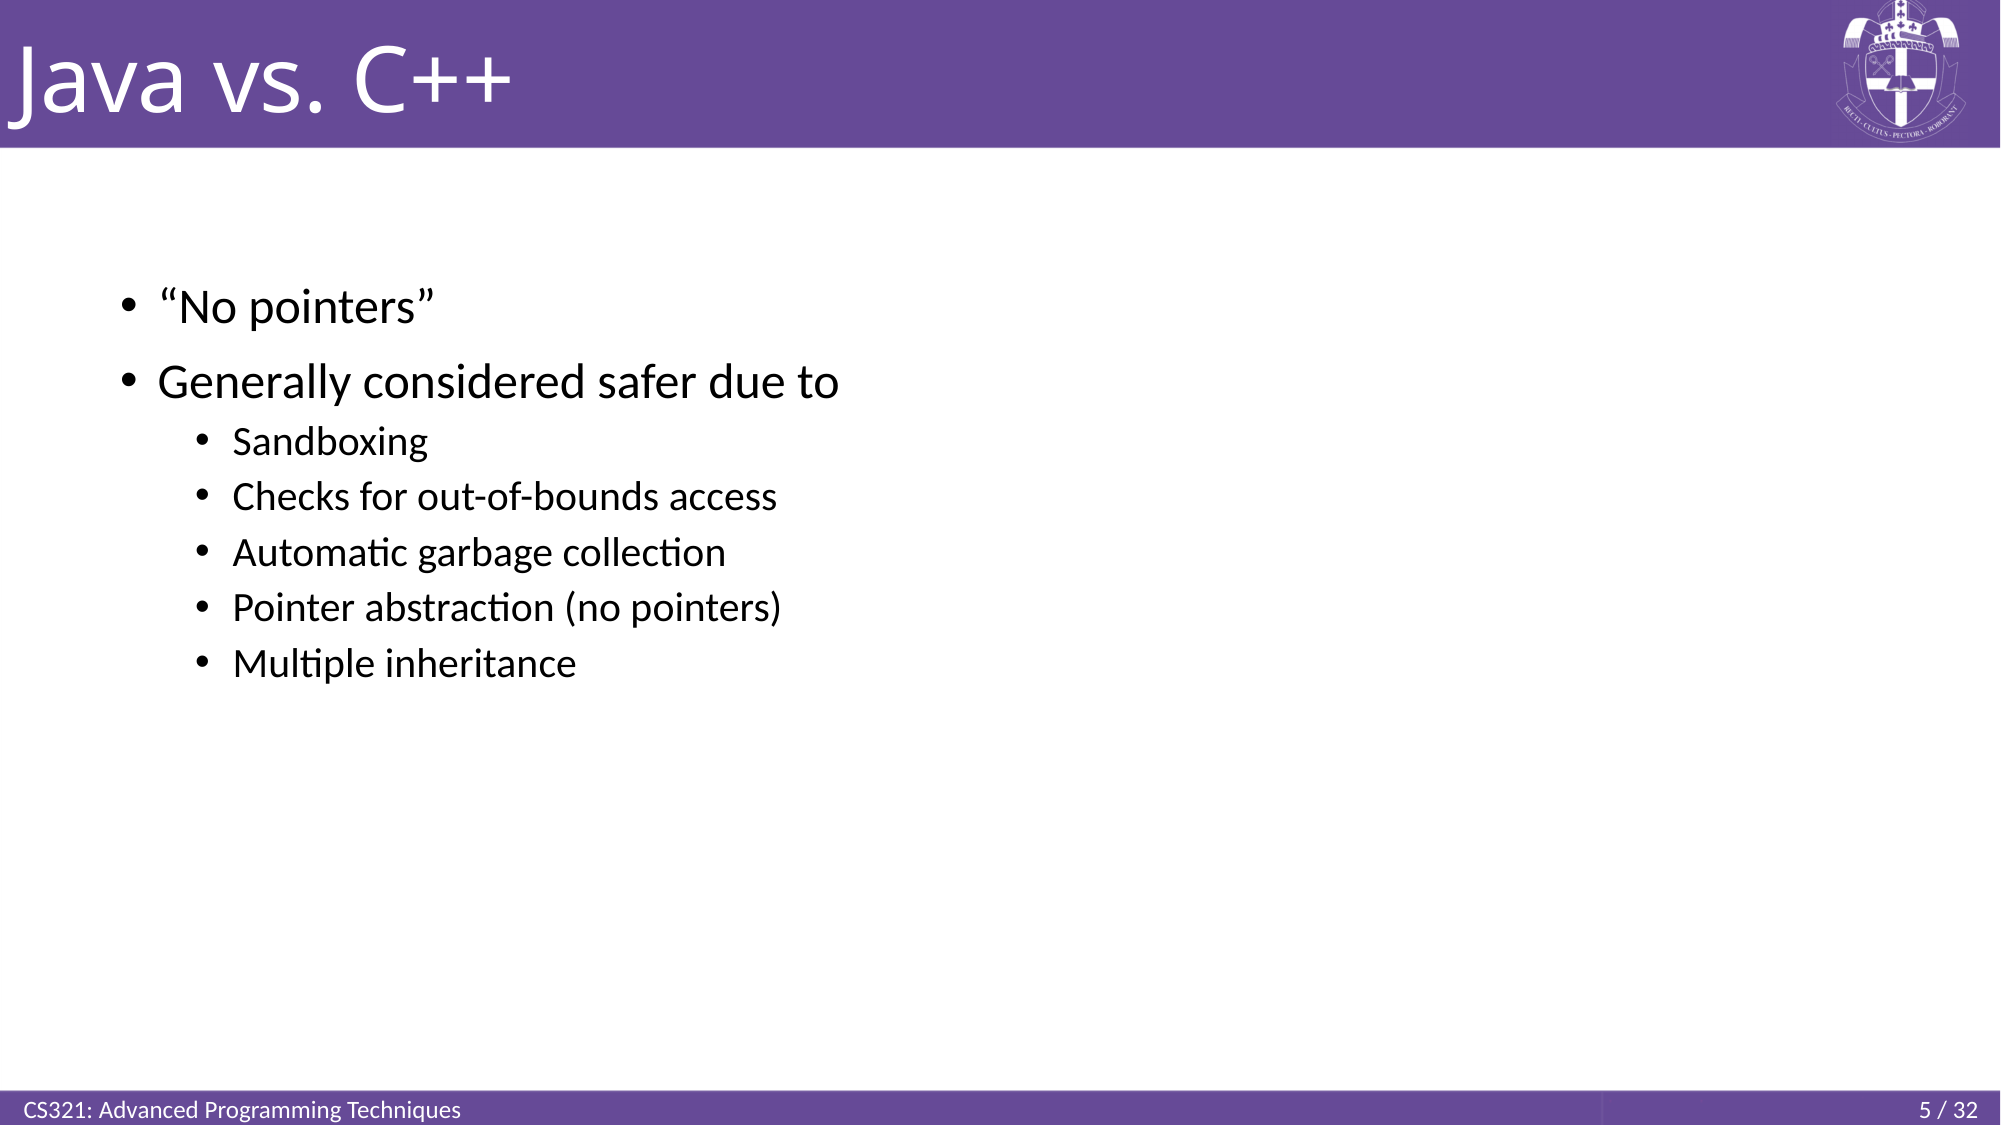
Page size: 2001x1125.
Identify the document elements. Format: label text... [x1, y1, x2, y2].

picture [0, 0, 2001, 1125]
slide_number <number> / 32 [1862, 1078, 1994, 1125]
list “No pointers” Generally considered safer due to Sandboxing Checks for out-of-bounds access Automatic garbage collection Pointer abstraction (no pointers) Multiple inheritance [105, 191, 1831, 906]
title Java vs. C++ [0, 0, 1725, 192]
